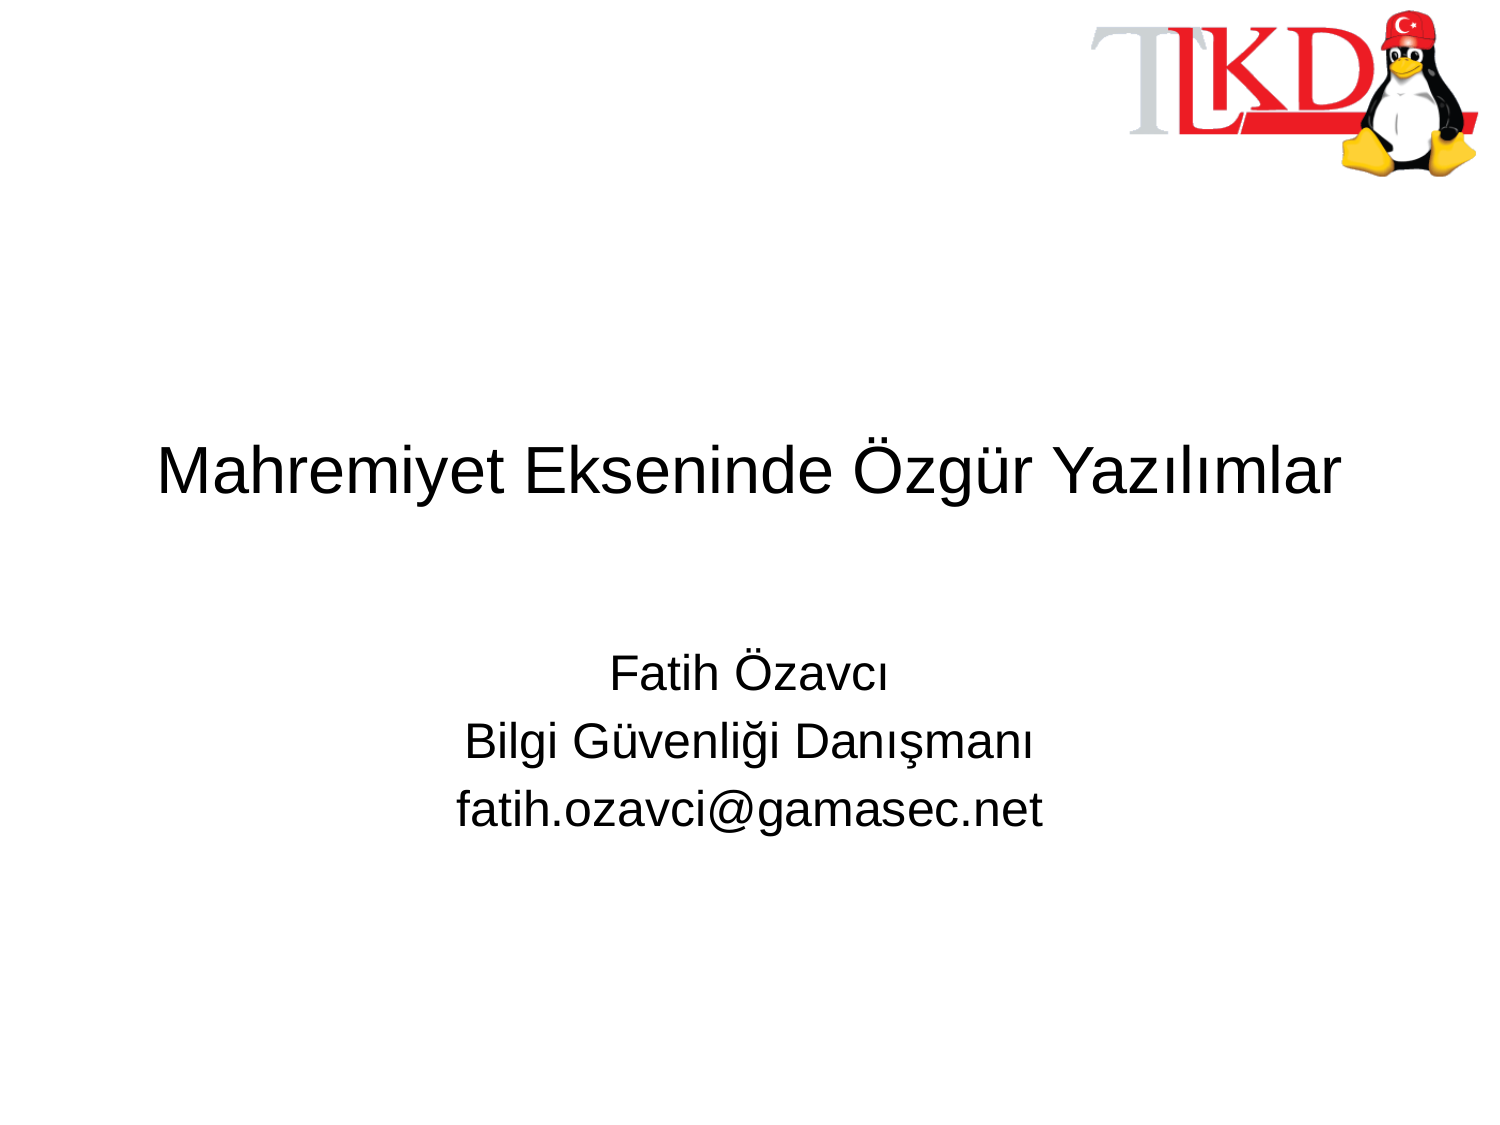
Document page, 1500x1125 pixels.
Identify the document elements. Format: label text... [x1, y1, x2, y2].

title Mahremiyet Ekseninde Özgür Yazılımlar [112, 349, 1388, 591]
picture [1087, 0, 1491, 188]
subtitle Fatih Özavcı Bilgi Güvenliği Danışmanı fatih.ozavci@gamasec.net [225, 637, 1276, 926]
